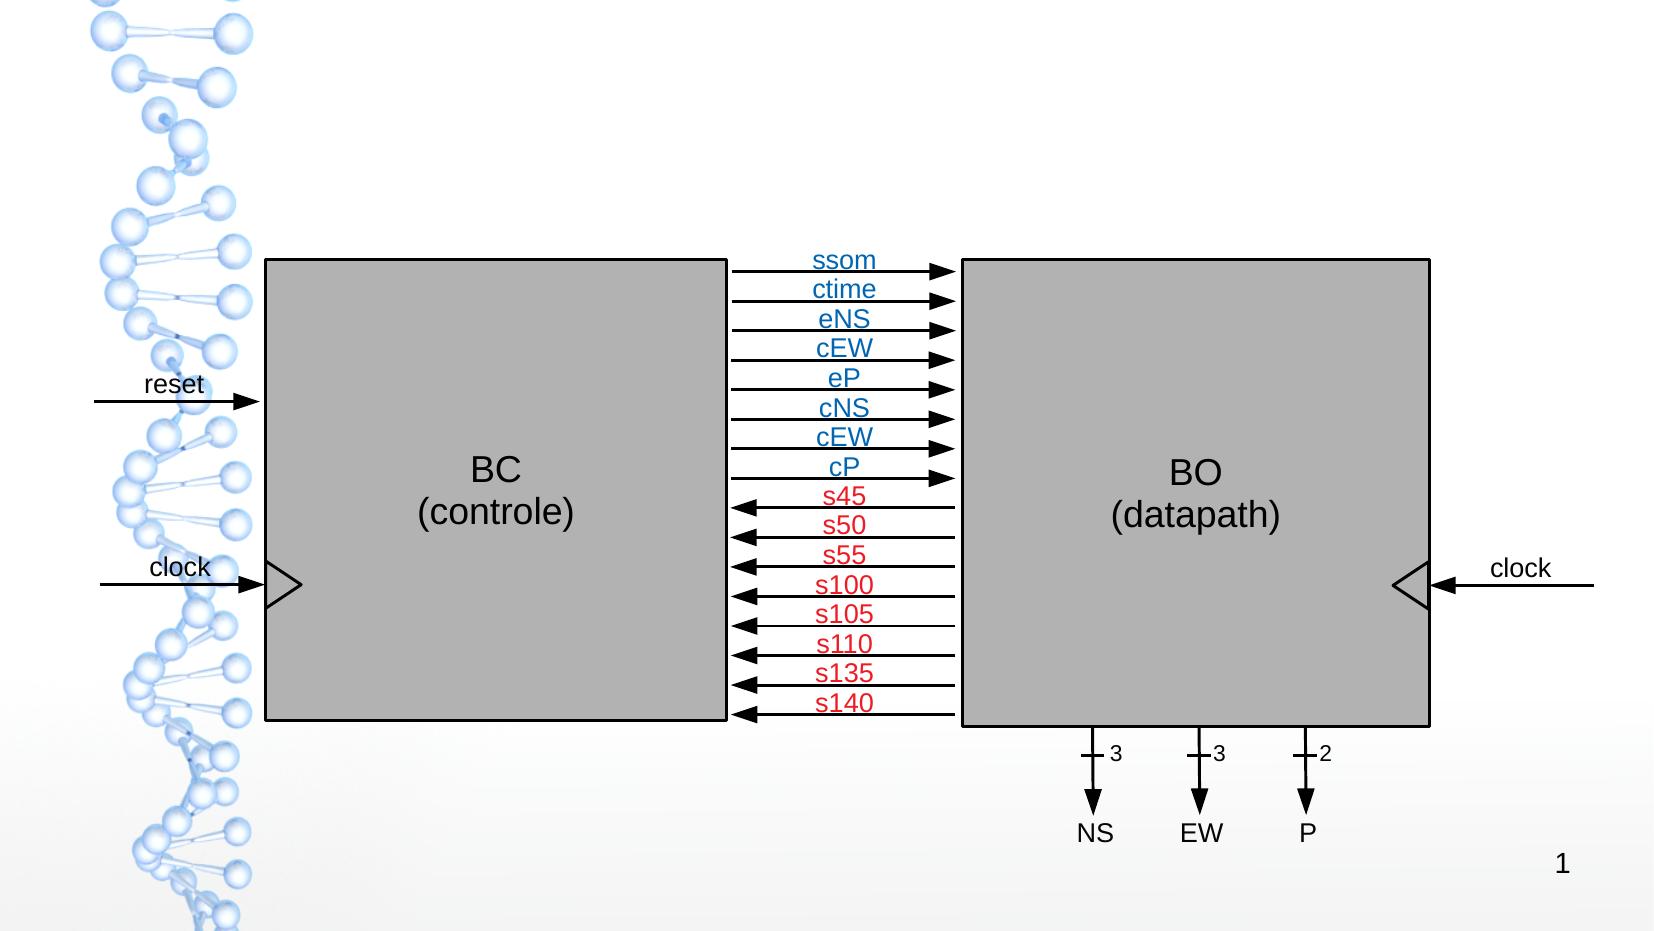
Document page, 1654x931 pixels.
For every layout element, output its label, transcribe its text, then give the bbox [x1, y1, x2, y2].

title s55 [809, 540, 880, 569]
text_box [1392, 561, 1429, 610]
title eNS [809, 303, 880, 333]
title 2 [1311, 739, 1341, 768]
title cEW [809, 333, 880, 362]
title eP [809, 362, 880, 392]
text_box [265, 561, 302, 609]
title s100 [809, 569, 880, 599]
title cEW [809, 421, 880, 451]
title s135 [809, 658, 880, 687]
title ssom [809, 244, 880, 274]
title clock [129, 543, 231, 591]
title EW [1151, 809, 1252, 858]
title clock [1470, 544, 1571, 592]
title s50 [809, 510, 880, 540]
title cNS [809, 392, 880, 421]
title NS [1045, 809, 1146, 858]
title reset [124, 360, 225, 408]
title s110 [809, 628, 880, 658]
title 3 [1204, 739, 1235, 768]
title s105 [809, 599, 880, 628]
title 3 [1104, 738, 1128, 768]
text_box BO (datapath) [962, 259, 1430, 727]
picture [0, 0, 1654, 931]
title cP [809, 451, 880, 480]
title P [1257, 809, 1359, 858]
title s140 [809, 687, 880, 718]
text_box BC (controle) [265, 259, 727, 721]
title ctime [809, 274, 880, 303]
title s45 [809, 480, 880, 510]
